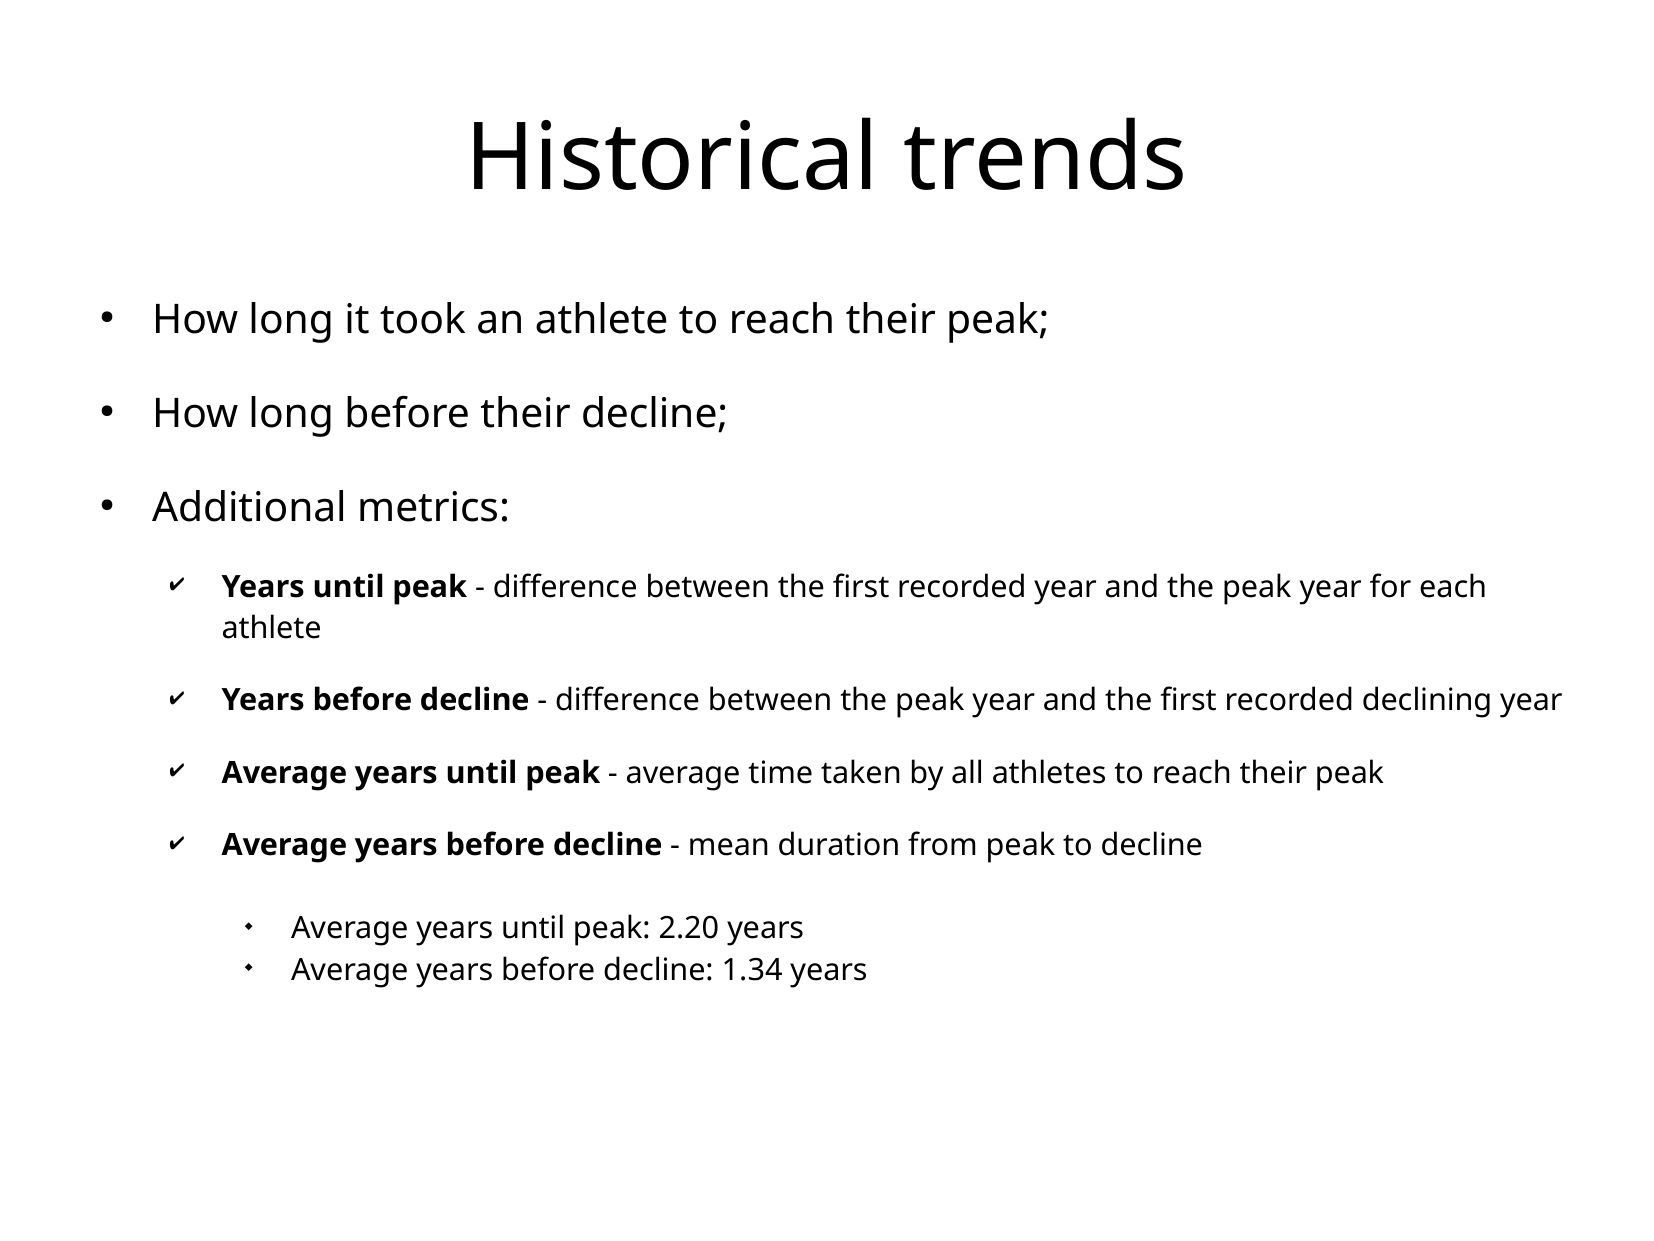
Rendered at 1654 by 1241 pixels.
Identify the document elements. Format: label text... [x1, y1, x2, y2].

list How long it took an athlete to reach their peak; How long before their decline; Additional metrics: Years until peak - difference between the first recorded year and the peak year for each athlete Years before decline - difference between the peak year and the first recorded declining year Average years until peak - average time taken by all athletes to reach their peak Average years before decline - mean duration from peak to decline Average years until peak: 2.20 years Average years before decline: 1.34 years [82, 290, 1571, 1010]
title Historical trends [82, 49, 1571, 257]
